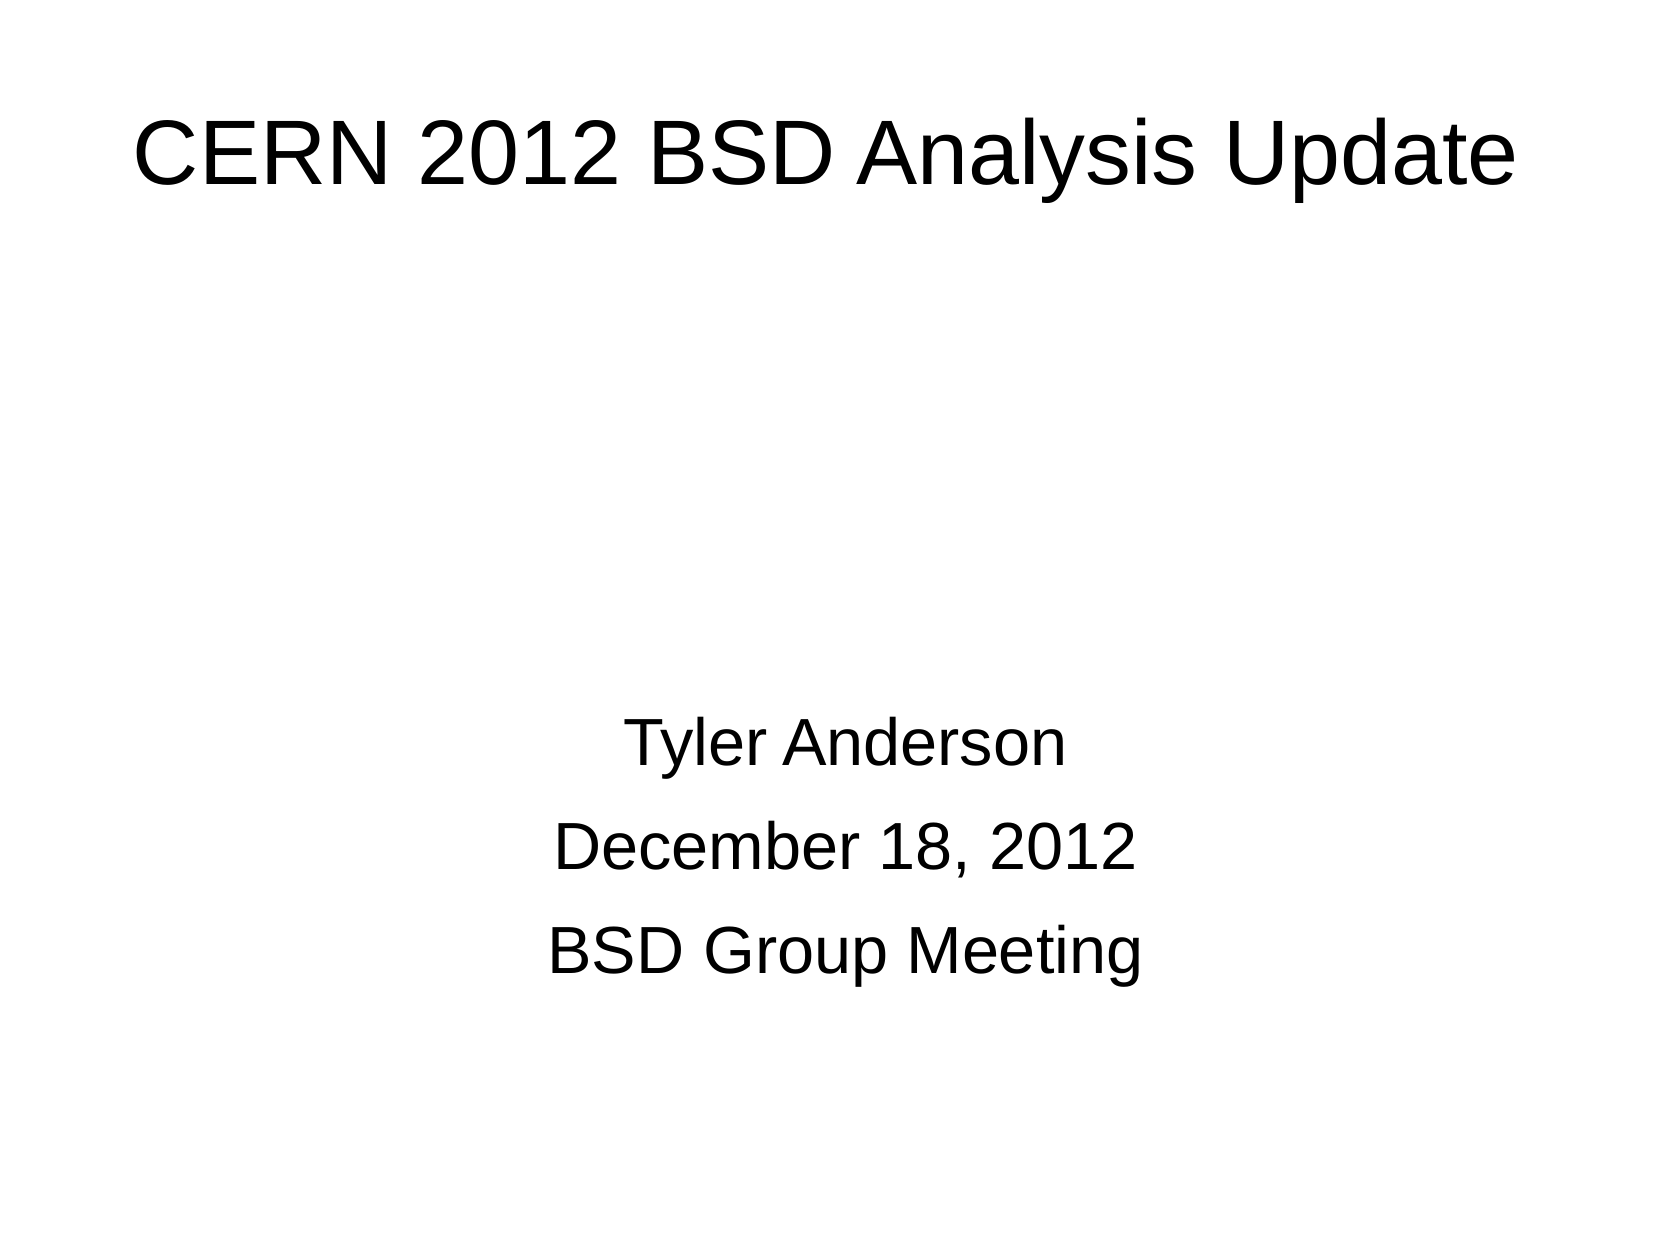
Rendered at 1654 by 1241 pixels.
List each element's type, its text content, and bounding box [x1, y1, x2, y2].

list Tyler Anderson December 18, 2012 BSD Group Meeting [82, 705, 1538, 1010]
title CERN 2012 BSD Analysis Update [82, 49, 1571, 257]
